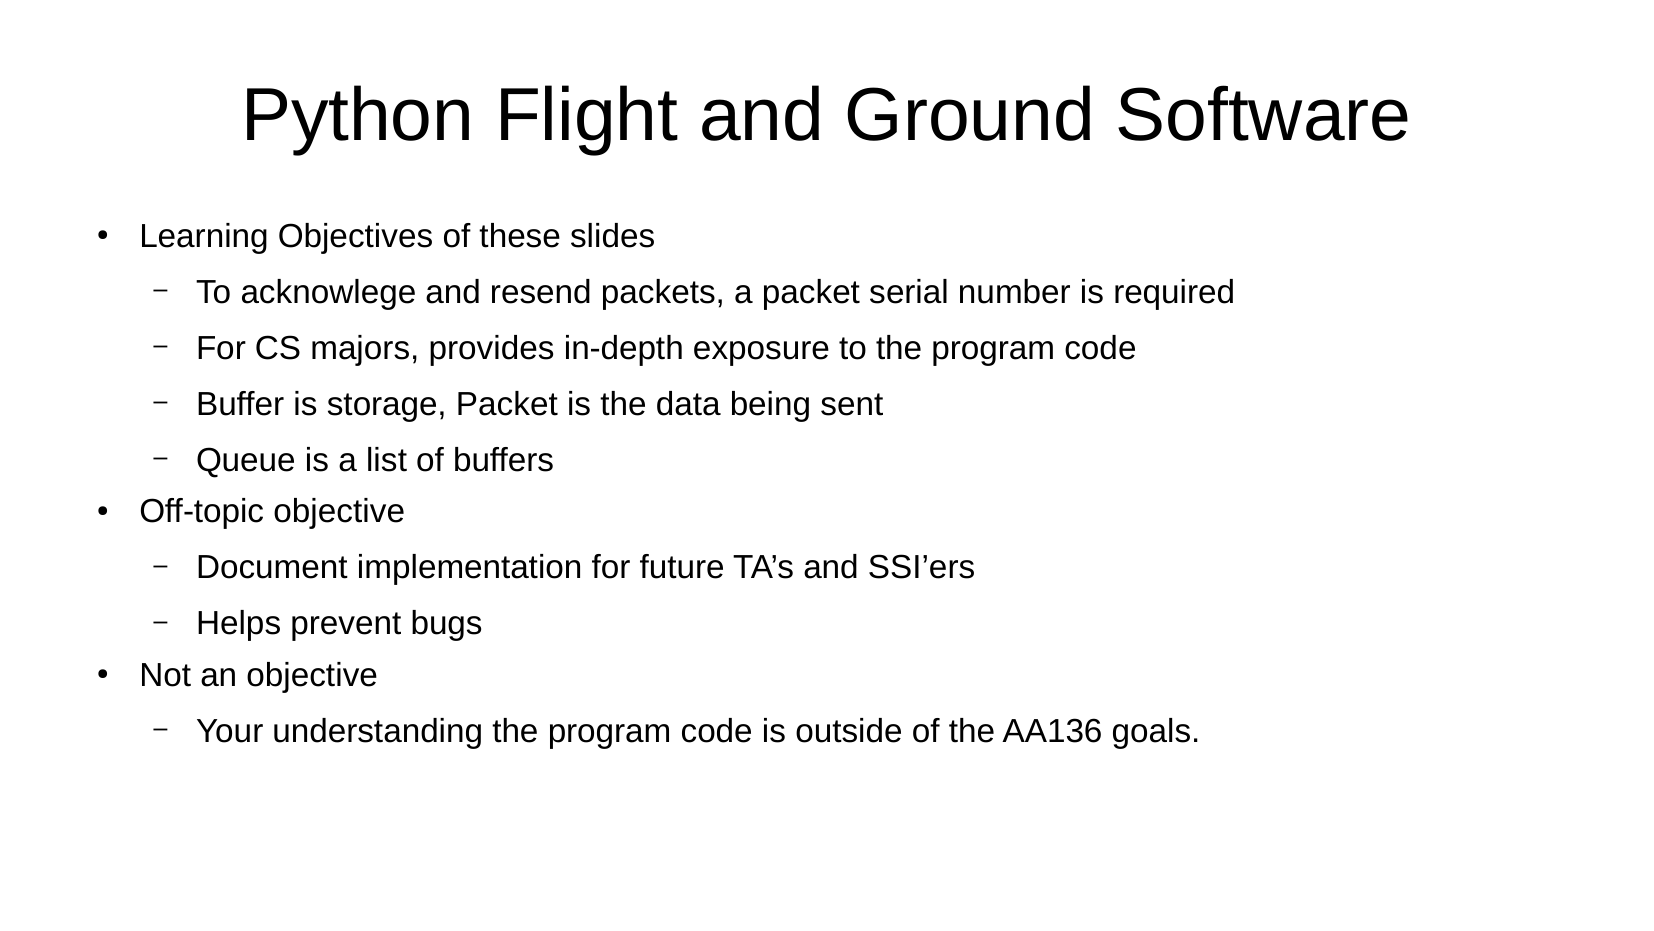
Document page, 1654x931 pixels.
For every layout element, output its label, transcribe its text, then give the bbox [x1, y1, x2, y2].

list Learning Objectives of these slides To acknowlege and resend packets, a packet serial number is required For CS majors, provides in-depth exposure to the program code Buffer is storage, Packet is the data being sent Queue is a list of buffers Off-topic objective Document implementation for future TA’s and SSI’ers Helps prevent bugs Not an objective Your understanding the program code is outside of the AA136 goals. [82, 217, 1571, 758]
title Python Flight and Ground Software [82, 37, 1571, 193]
